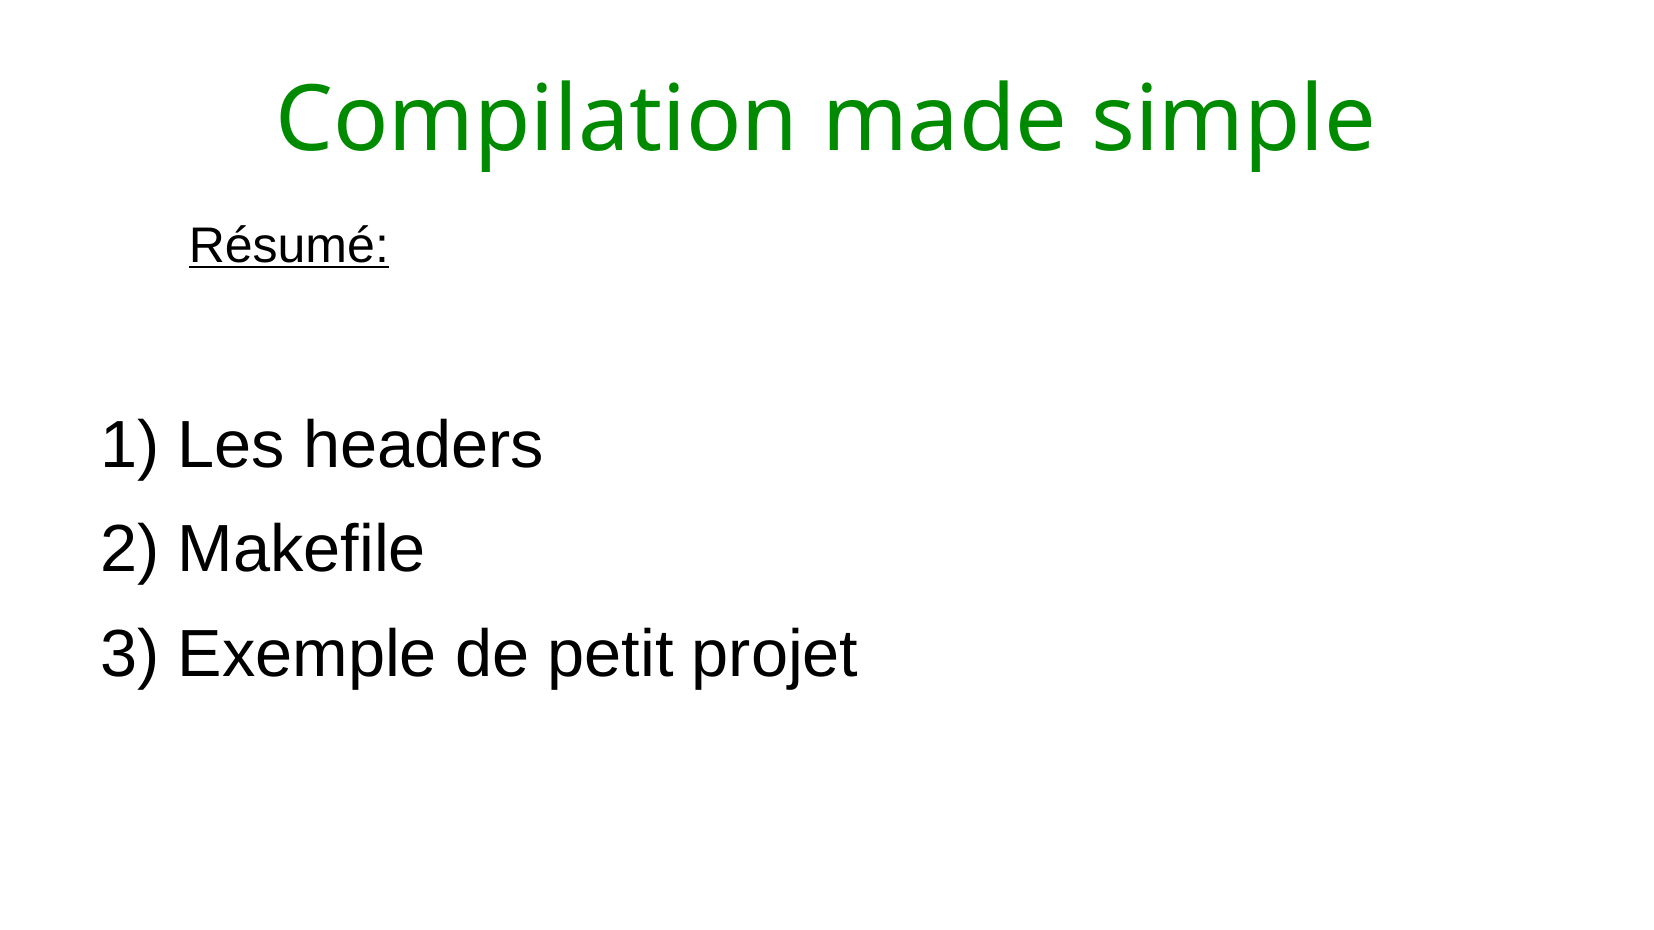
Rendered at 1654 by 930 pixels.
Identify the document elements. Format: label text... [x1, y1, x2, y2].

title Compilation made simple [82, 37, 1571, 193]
list Résumé: Les headers Makefile Exemple de petit projet [82, 217, 1571, 757]
